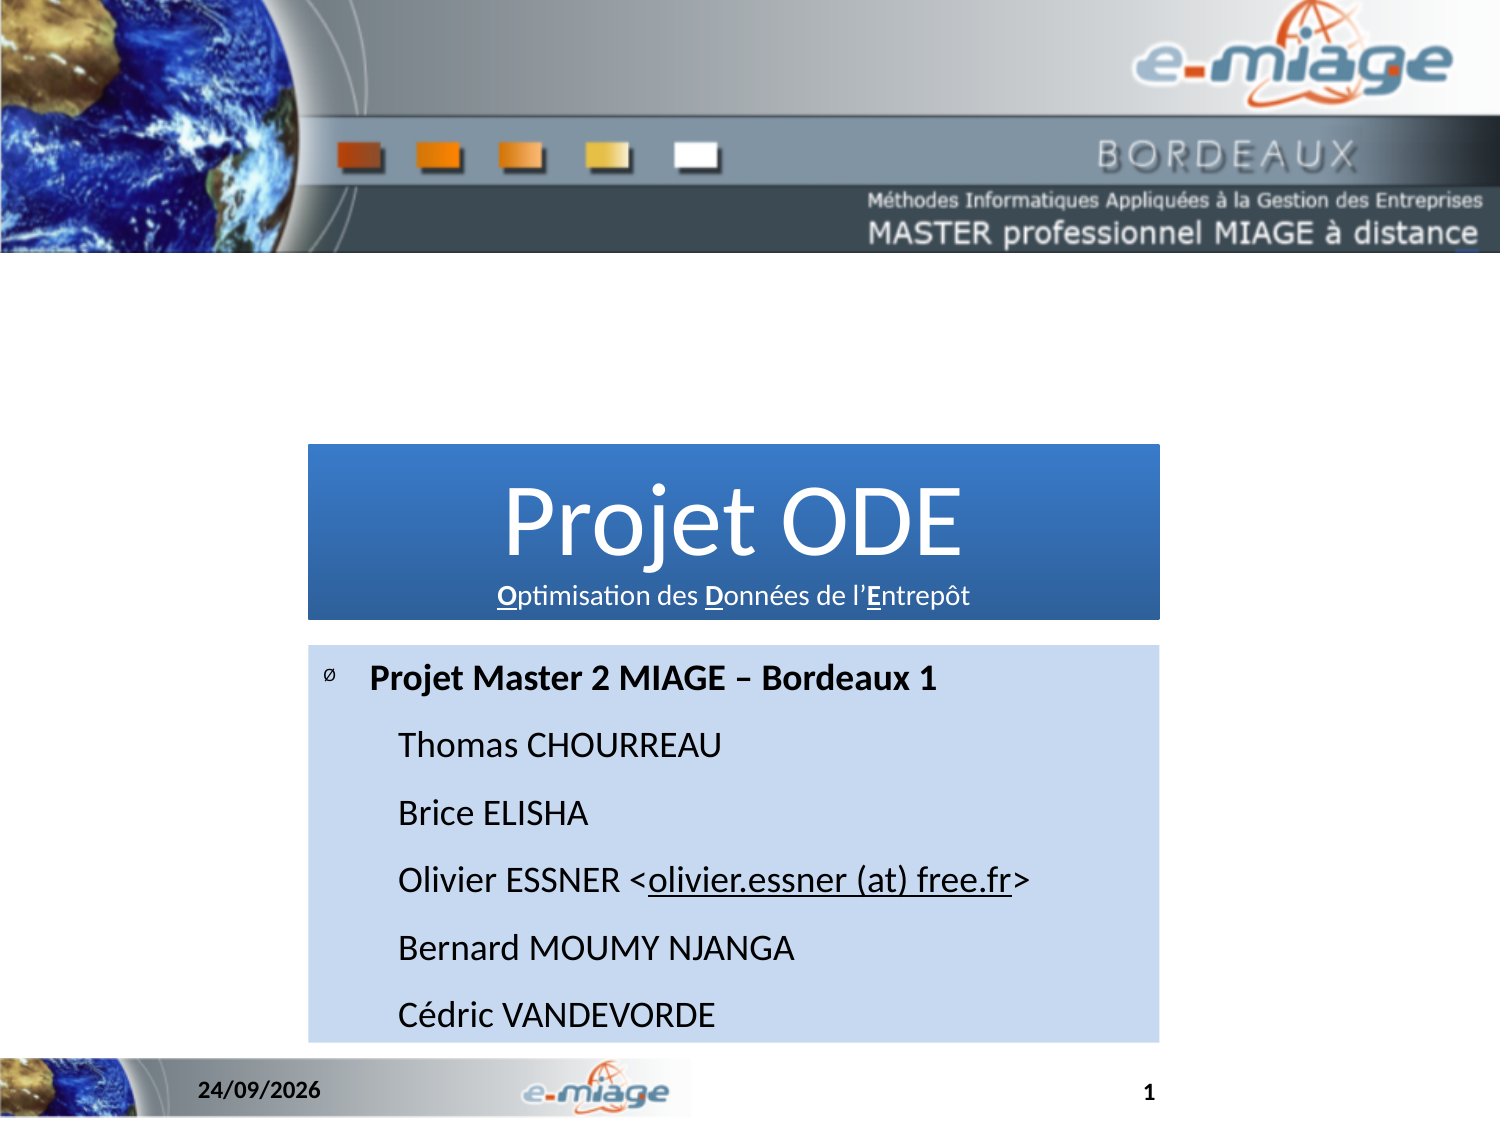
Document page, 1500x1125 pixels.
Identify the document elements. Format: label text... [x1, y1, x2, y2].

text_box Projet ODE Optimisation des Données de l’Entrepôt [308, 444, 1160, 620]
text_box Projet Master 2 MIAGE – Bordeaux 1 Thomas CHOURREAU Brice ELISHA Olivier ESSNER <olivier.essner (at) free.fr> Bernard MOUMY NJANGA Cédric VANDEVORDE [308, 645, 1160, 1043]
picture [0, 0, 1500, 253]
picture [0, 1058, 691, 1118]
